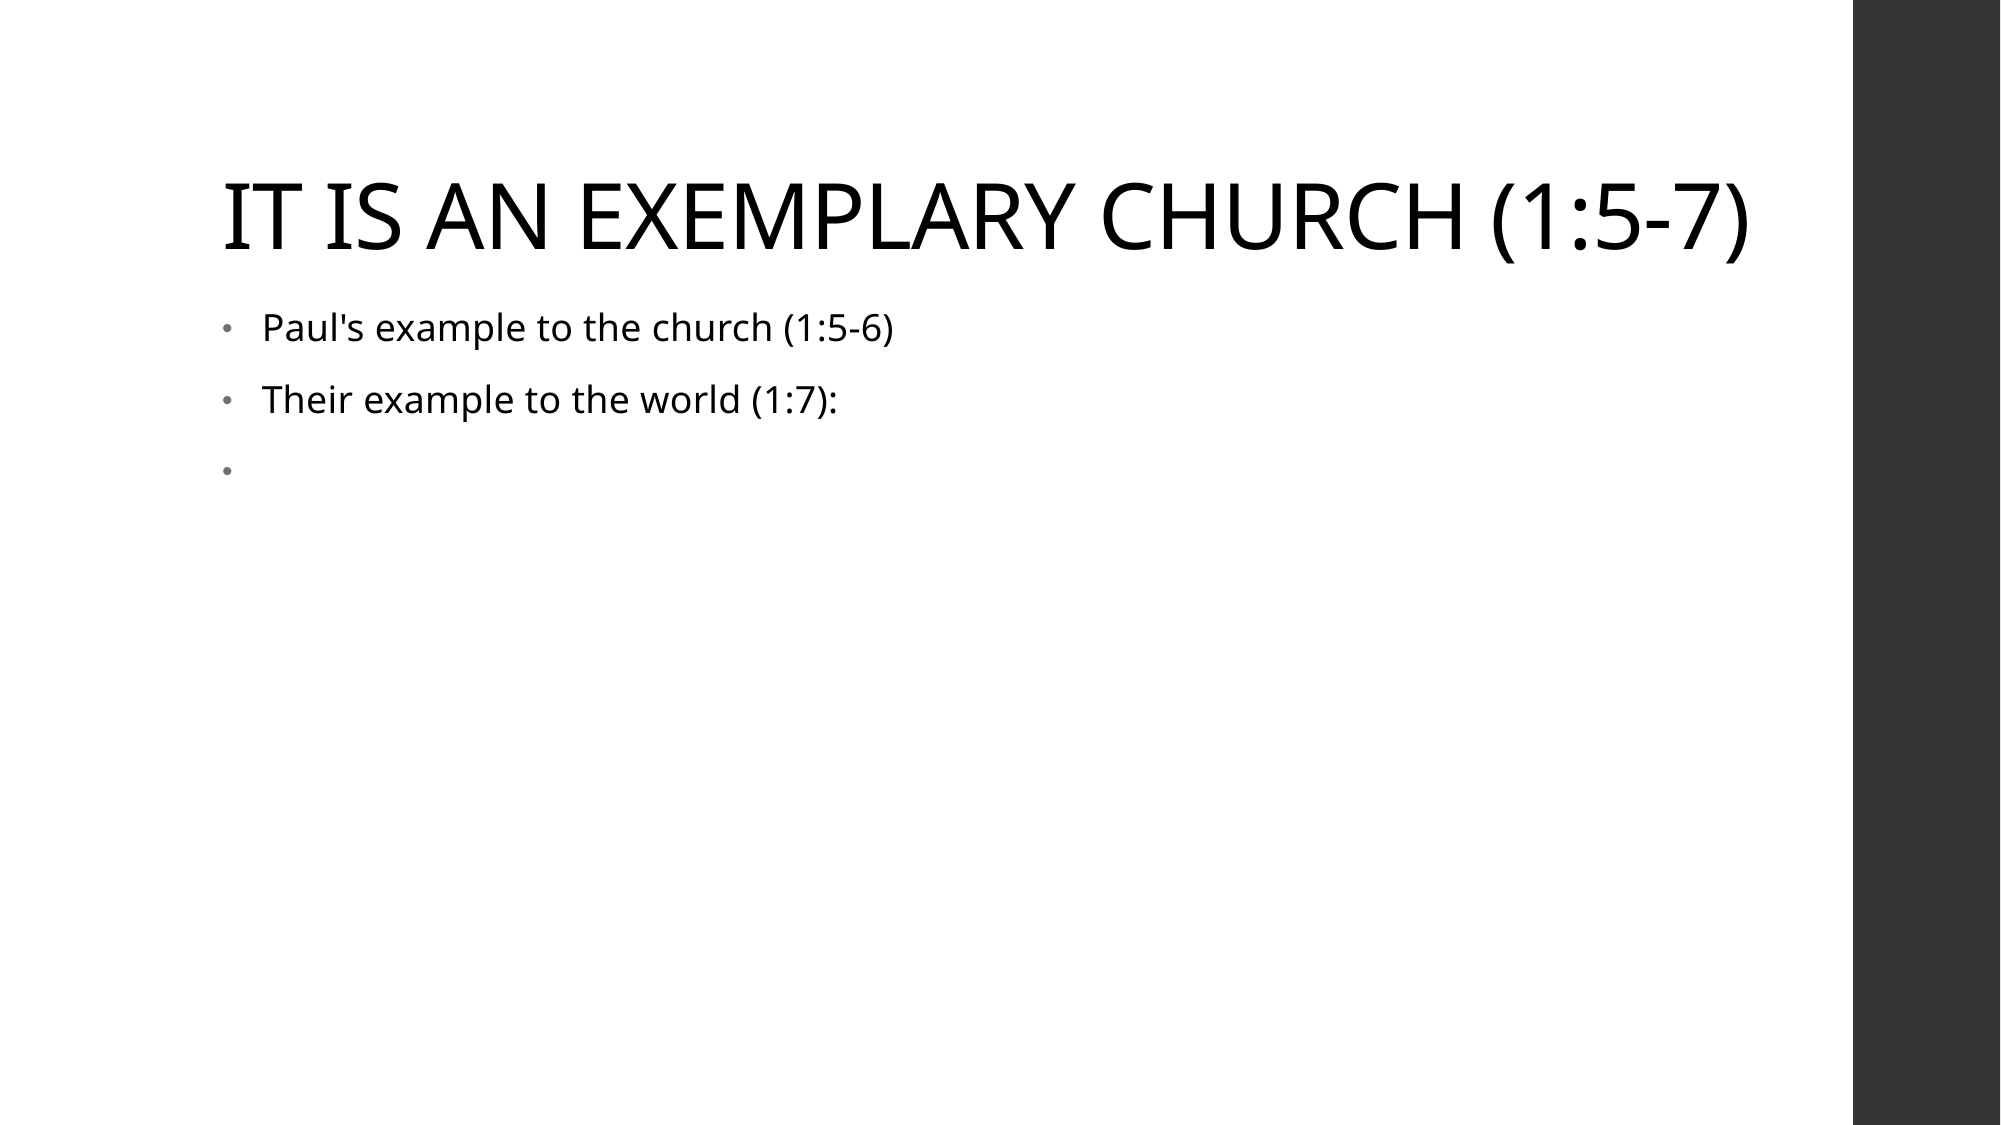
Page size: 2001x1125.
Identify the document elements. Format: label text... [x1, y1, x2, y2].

list Paul's example to the church (1:5-6) Their example to the world (1:7): [206, 299, 1617, 1014]
title IT IS AN EXEMPLARY CHURCH (1:5-7) [206, 60, 1797, 278]
